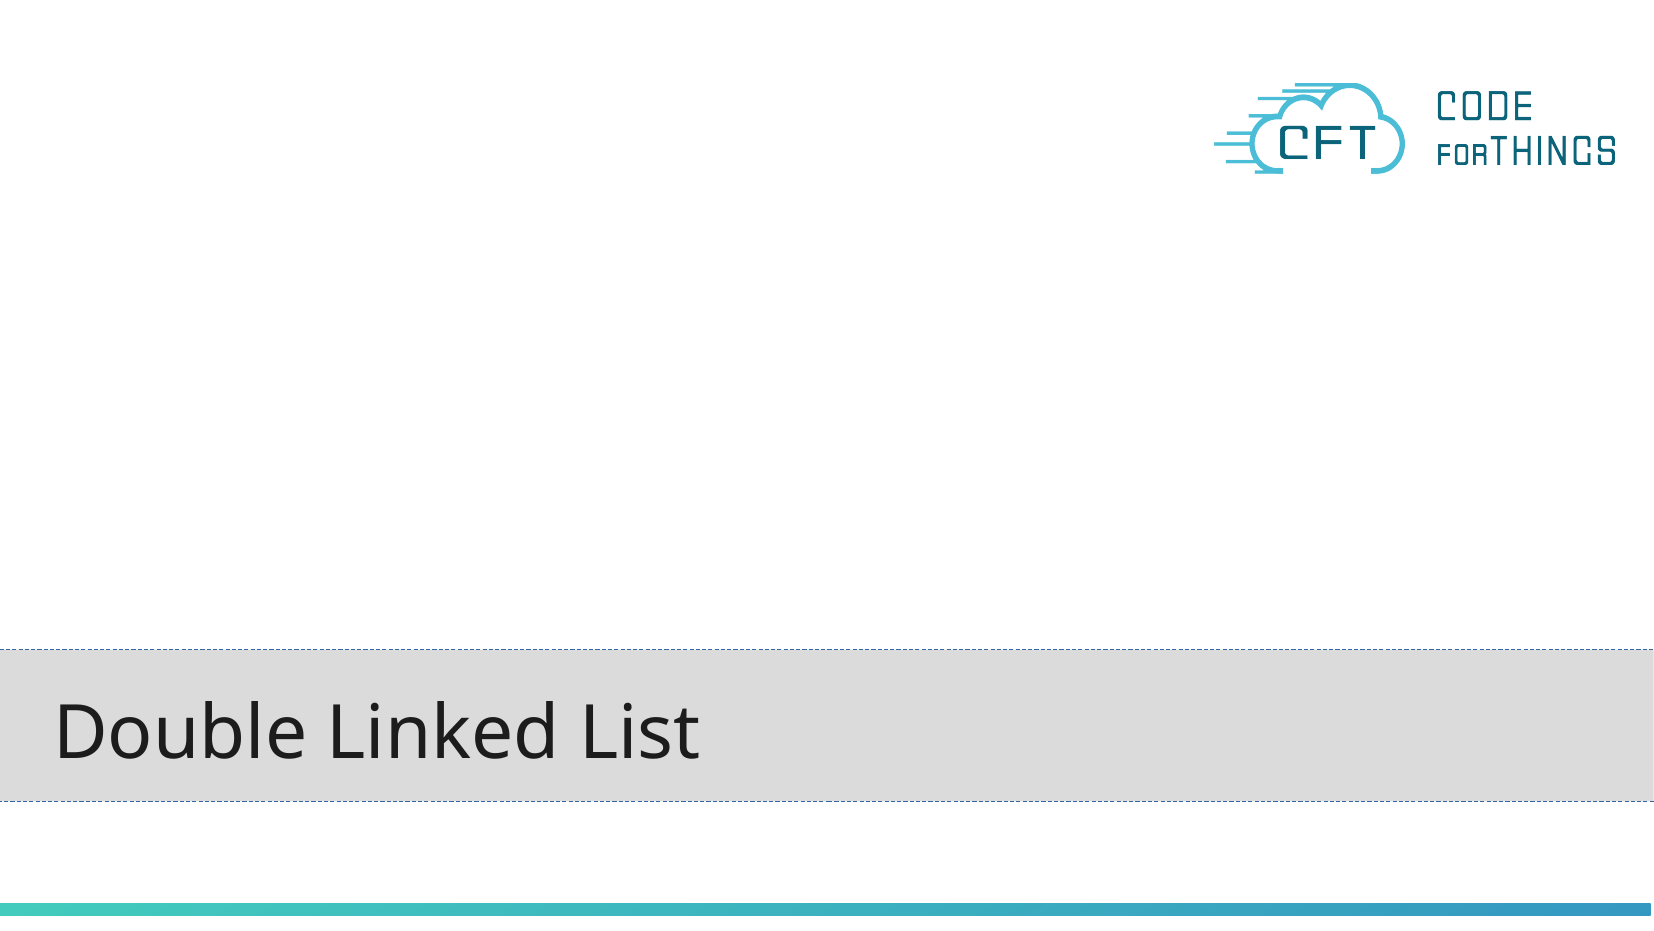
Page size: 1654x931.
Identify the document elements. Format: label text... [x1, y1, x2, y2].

title Double Linked List [53, 651, 1542, 807]
picture [1214, 83, 1615, 174]
